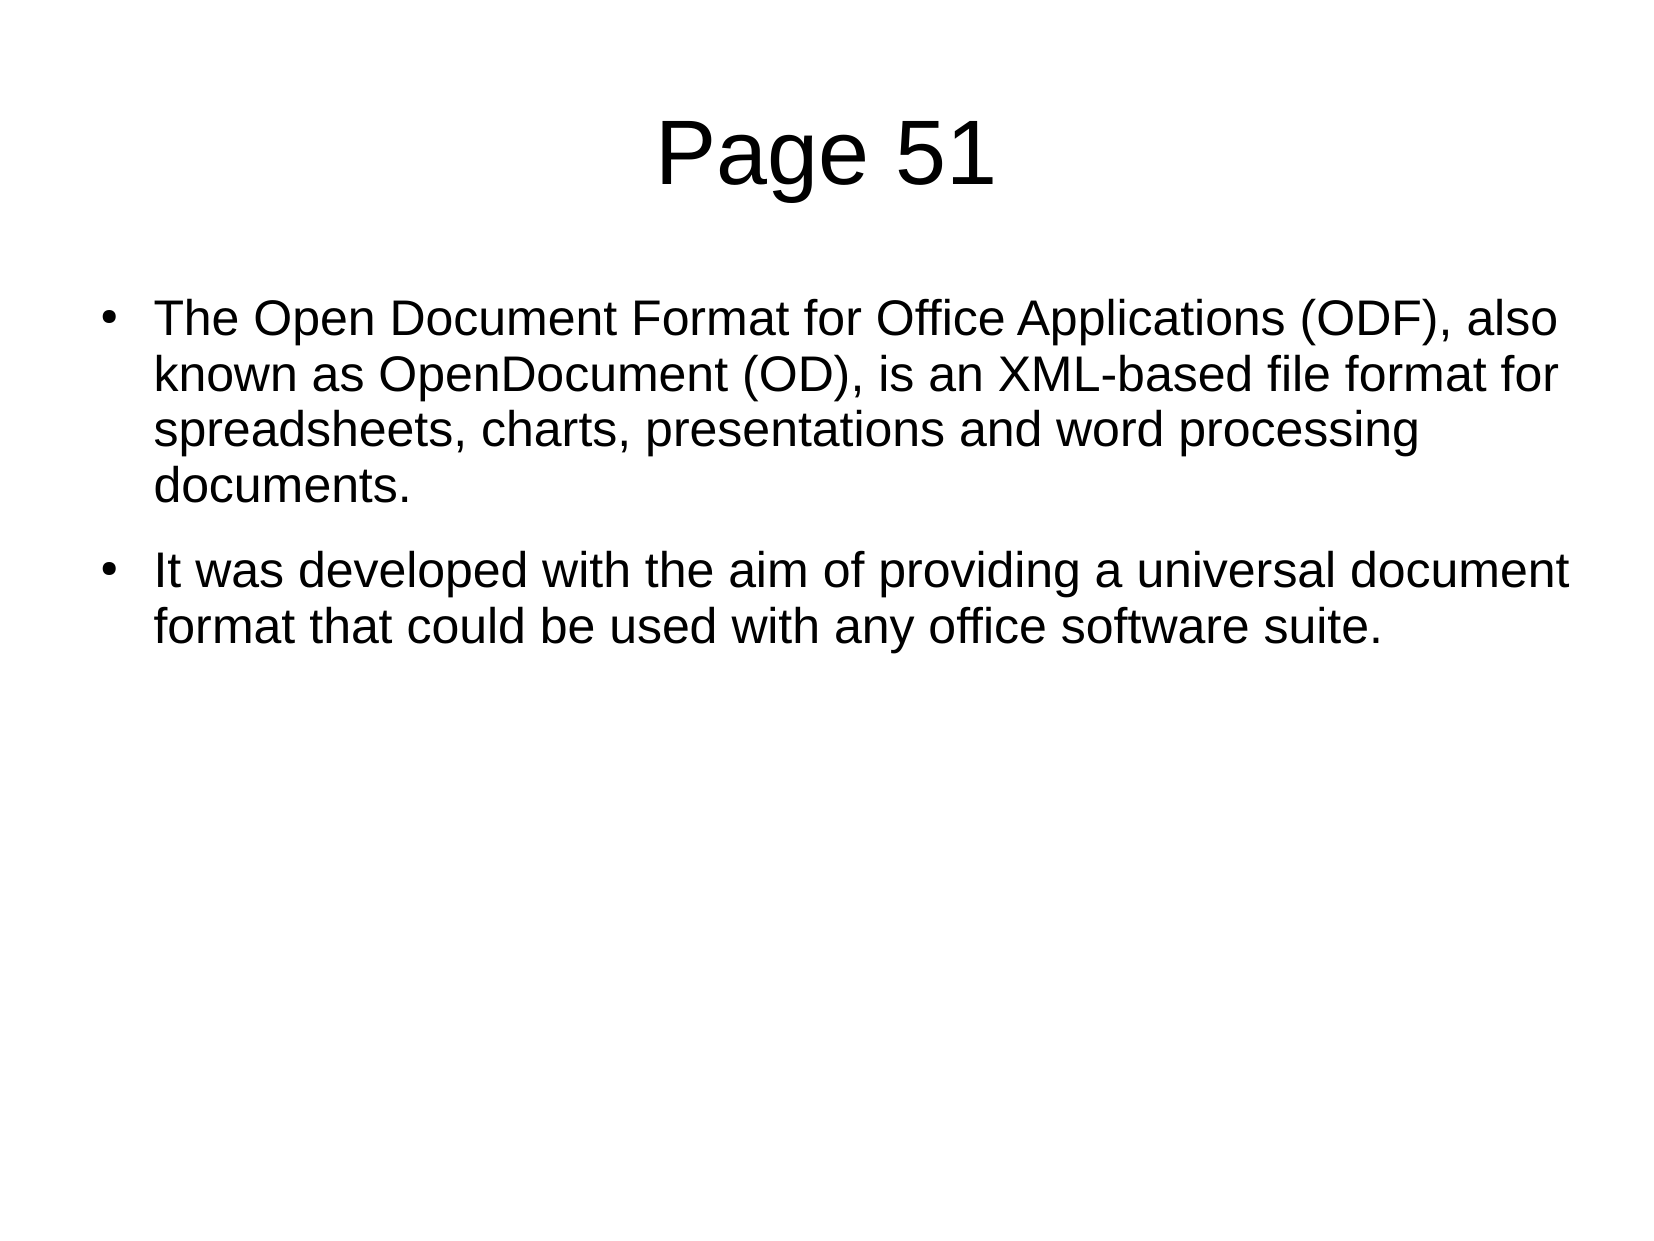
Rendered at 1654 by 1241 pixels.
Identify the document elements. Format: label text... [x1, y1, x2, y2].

list The Open Document Format for Office Applications (ODF), also known as OpenDocument (OD), is an XML-based file format for spreadsheets, charts, presentations and word processing documents. It was developed with the aim of providing a universal document format that could be used with any office software suite. [82, 290, 1571, 1109]
title Page 51 [82, 49, 1571, 257]
